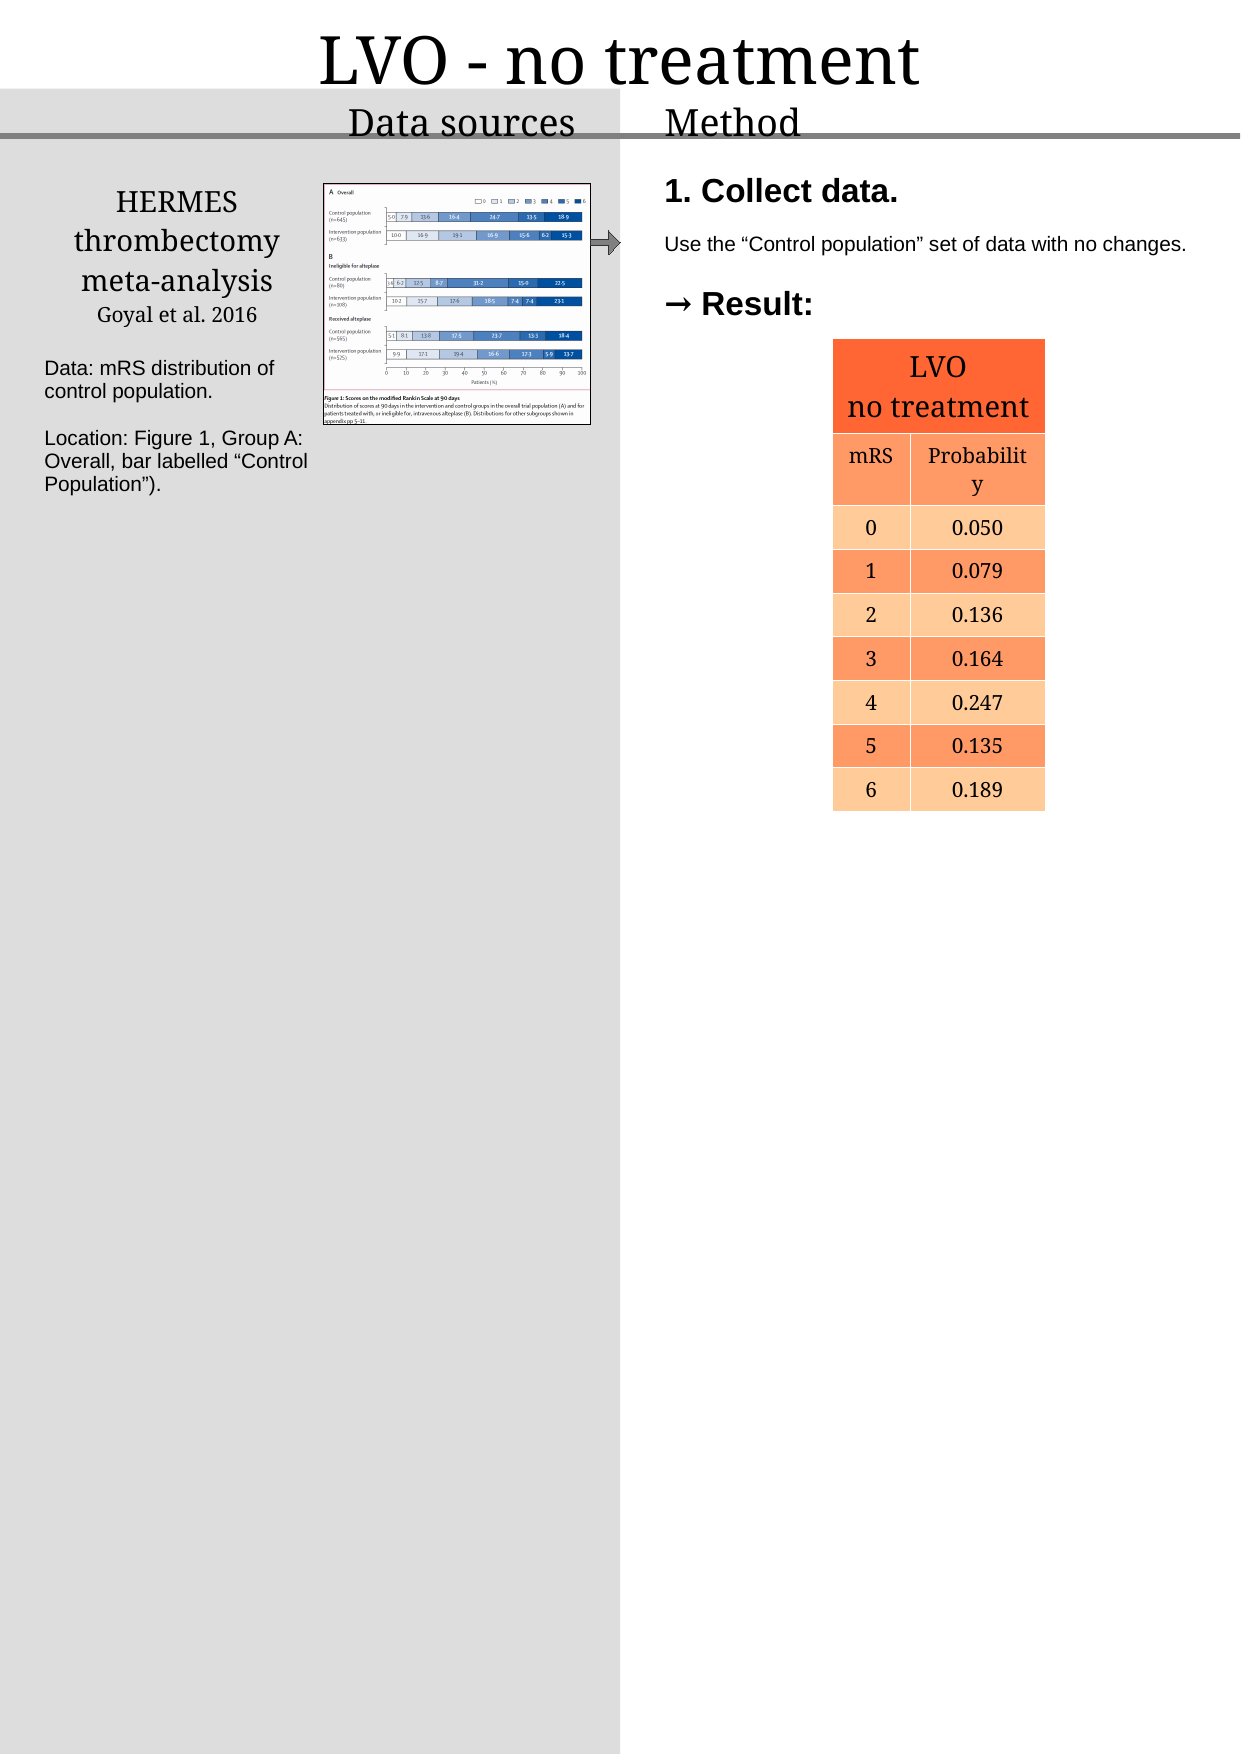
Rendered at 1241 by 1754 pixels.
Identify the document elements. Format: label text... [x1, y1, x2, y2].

text_box HERMES thrombectomy meta-analysis Goyal et al. 2016 Data: mRS distribution of control population. Location: Figure 1, Group A: Overall, bar labelled “Control Population”). [29, 173, 325, 458]
text_box [590, 230, 621, 255]
table_cell 0 [833, 506, 910, 549]
table_cell 0.135 [911, 725, 1045, 767]
table_cell 0.079 [911, 550, 1045, 593]
table_cell 0.164 [911, 637, 1045, 680]
text_box Method [649, 89, 1211, 146]
table_cell 5 [833, 725, 910, 767]
table_cell Probability [911, 434, 1045, 505]
table_cell 4 [833, 681, 910, 724]
table_cell 3 [833, 637, 910, 680]
text_box 1. Collect data. Use the “Control population” set of data with no changes. → Result: [649, 165, 1211, 349]
picture [325, 183, 591, 425]
text_box LVO - no treatment [0, 5, 1241, 88]
table_cell 0.189 [911, 768, 1045, 811]
table_cell 1 [833, 550, 910, 593]
table_cell 0.247 [911, 681, 1045, 724]
table_cell mRS [833, 434, 910, 505]
table_cell 2 [833, 594, 910, 636]
table_cell 0.136 [911, 594, 1045, 636]
table_cell 0.050 [911, 506, 1045, 549]
table_cell 6 [833, 768, 910, 811]
table_header LVO no treatment [833, 339, 1045, 433]
text_box Data sources [29, 89, 591, 146]
